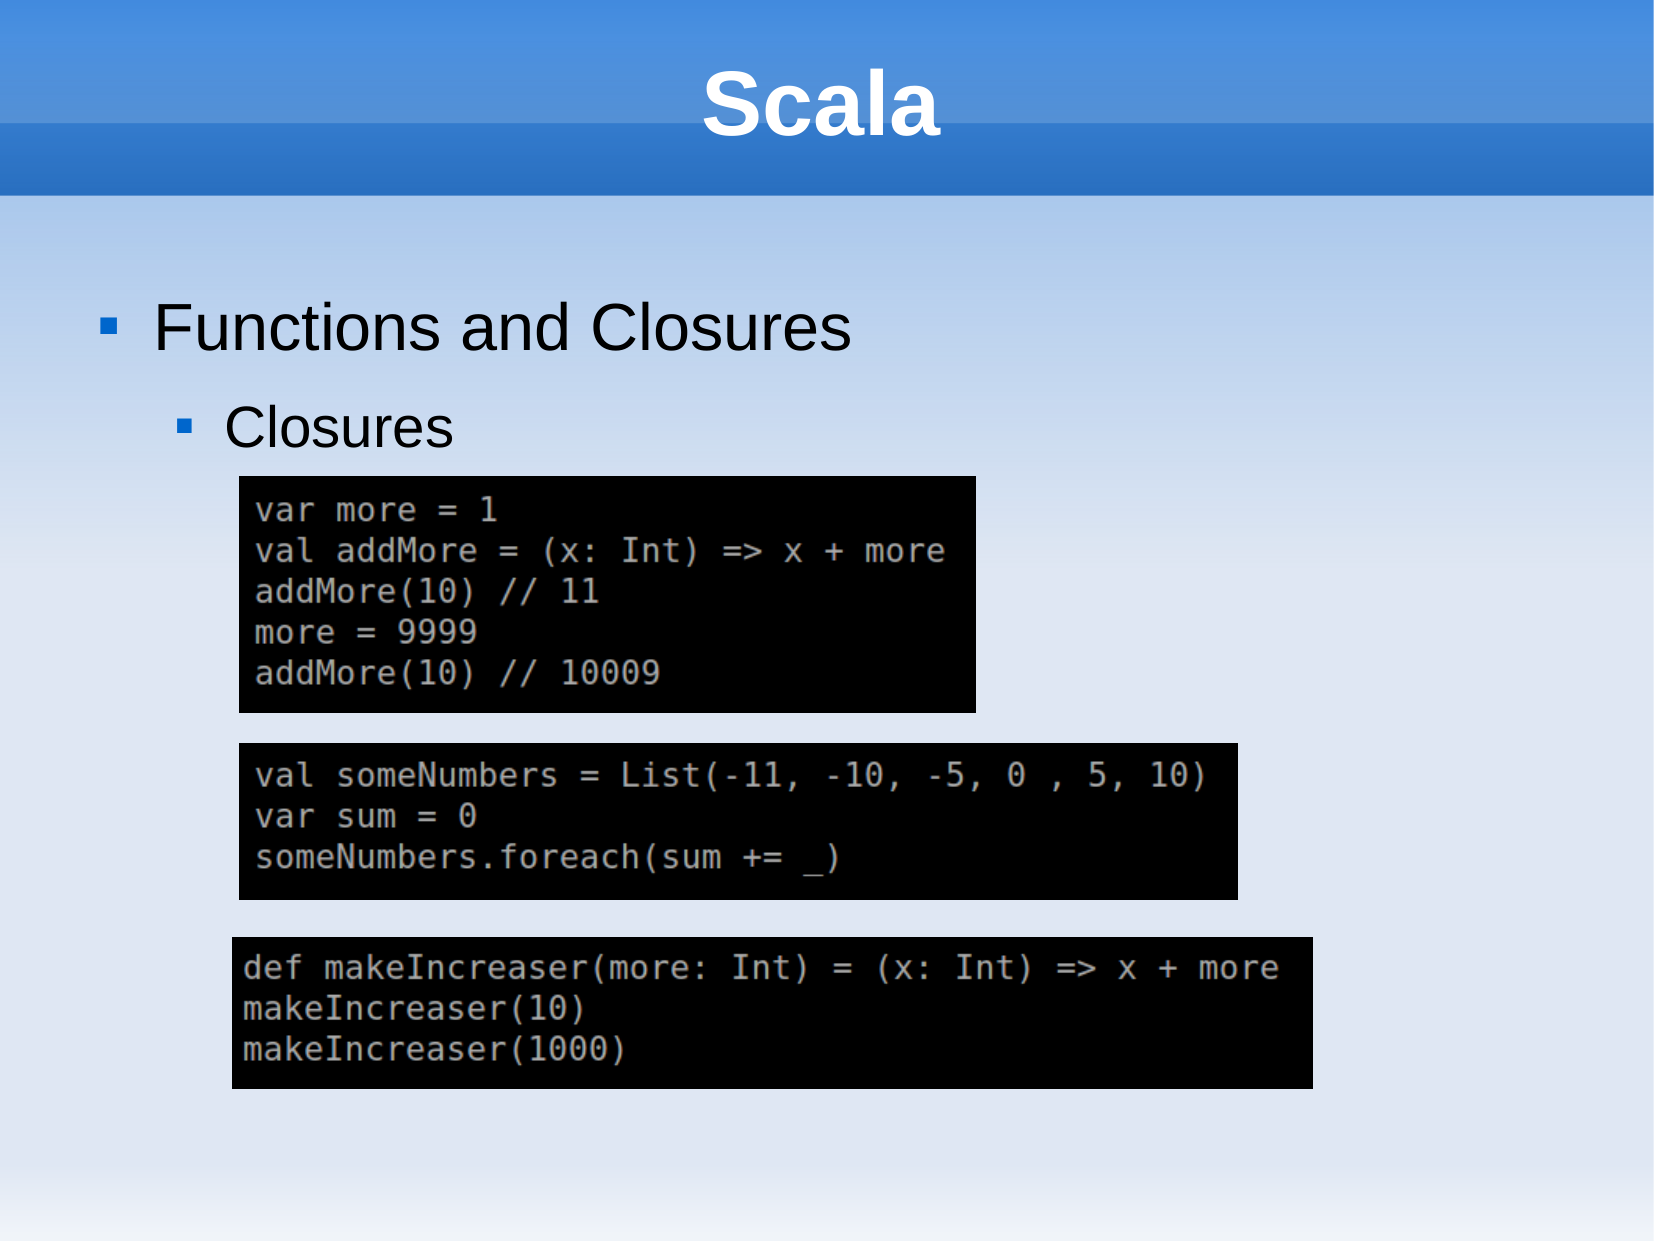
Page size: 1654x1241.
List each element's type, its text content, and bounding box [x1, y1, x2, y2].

picture [0, 0, 1654, 1241]
list Functions and Closures Closures [82, 290, 1571, 1109]
title Scala [76, 0, 1565, 208]
